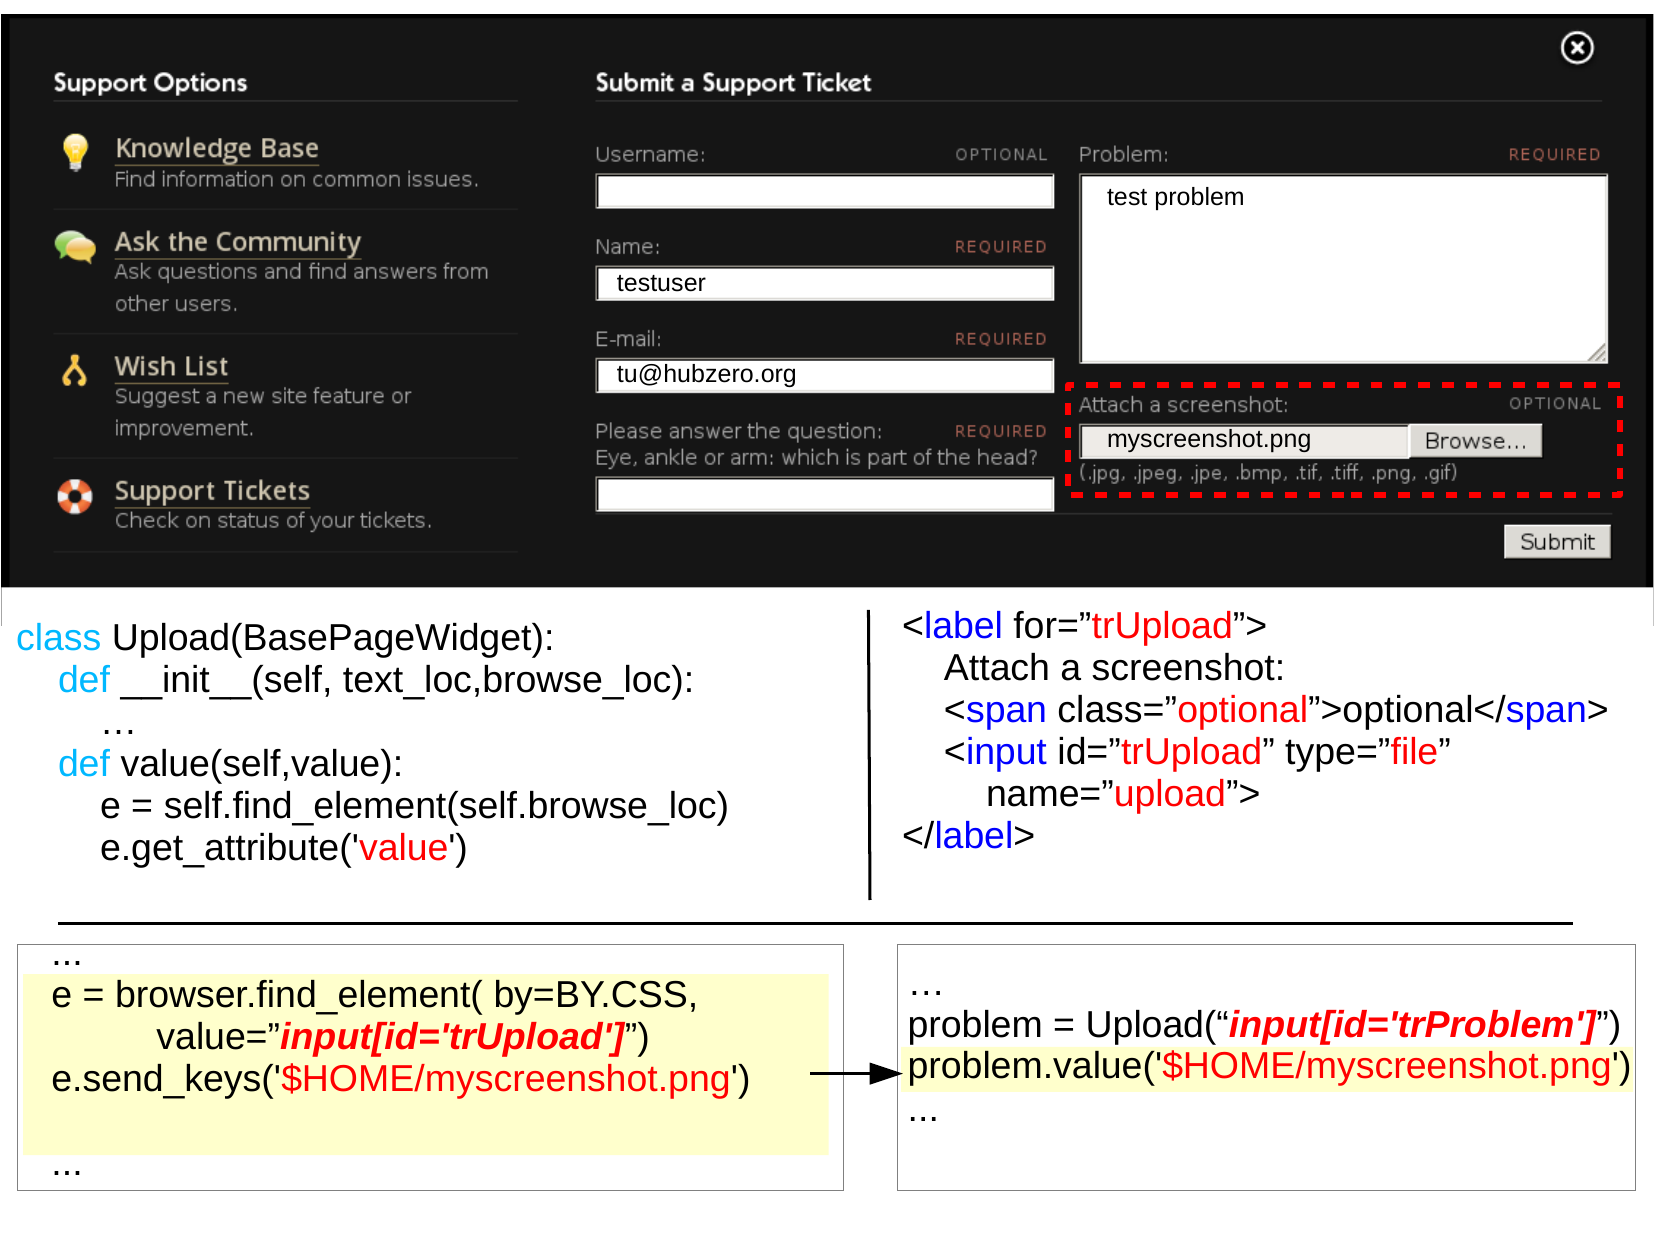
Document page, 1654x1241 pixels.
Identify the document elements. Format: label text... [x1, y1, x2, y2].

text_box testuser [602, 260, 722, 304]
text_box test problem [1092, 175, 1261, 218]
text_box [1, 587, 1654, 1212]
text_box class Upload(BasePageWidget): def __init__(self, text_loc,browse_loc): … def value(self,value): e = self.find_element(self.browse_loc) e.get_attribute('value') [1, 609, 744, 876]
text_box <label for=”trUpload”> Attach a screenshot: <span class=”optional”>optional</span> <input id=”trUpload” type=”file” name=”upload”> </label> [887, 597, 1624, 865]
text_box ... e = browser.find_element( by=BY.CSS, value=”input[id='trUpload']”) e.send_keys('$HOME/myscreenshot.png') ... [36, 924, 844, 1191]
text_box … problem = Upload(“input[id='trProblem']”) problem.value('$HOME/myscreenshot.png') ... [892, 953, 1654, 1137]
text_box myscreenshot.png [1092, 417, 1327, 460]
text_box tu@hubzero.org [602, 352, 812, 395]
picture [1, 14, 1654, 587]
